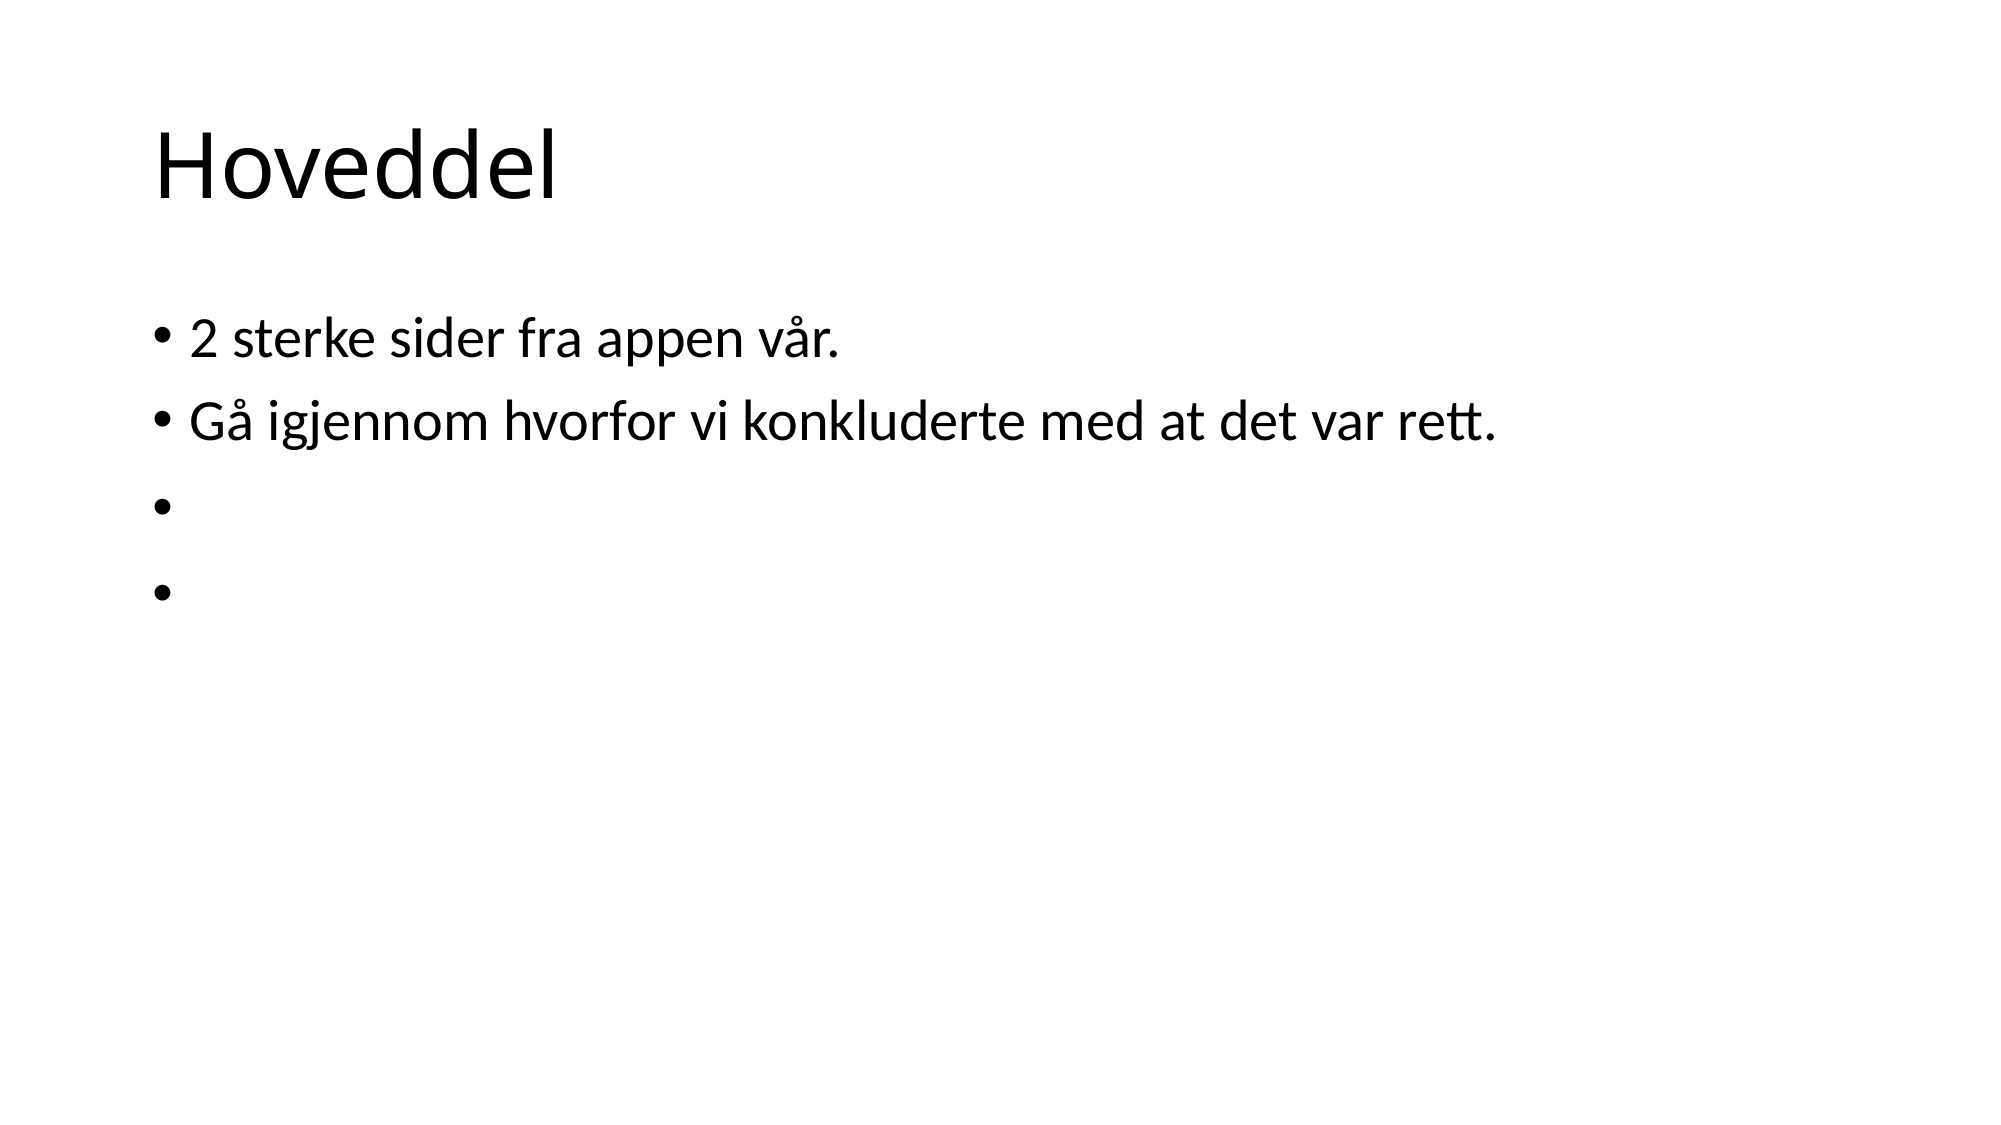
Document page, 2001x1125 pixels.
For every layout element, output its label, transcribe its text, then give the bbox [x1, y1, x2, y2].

title Hoveddel [137, 59, 1863, 278]
list 2 sterke sider fra appen vår. Gå igjennom hvorfor vi konkluderte med at det var rett. [137, 299, 1863, 1014]
